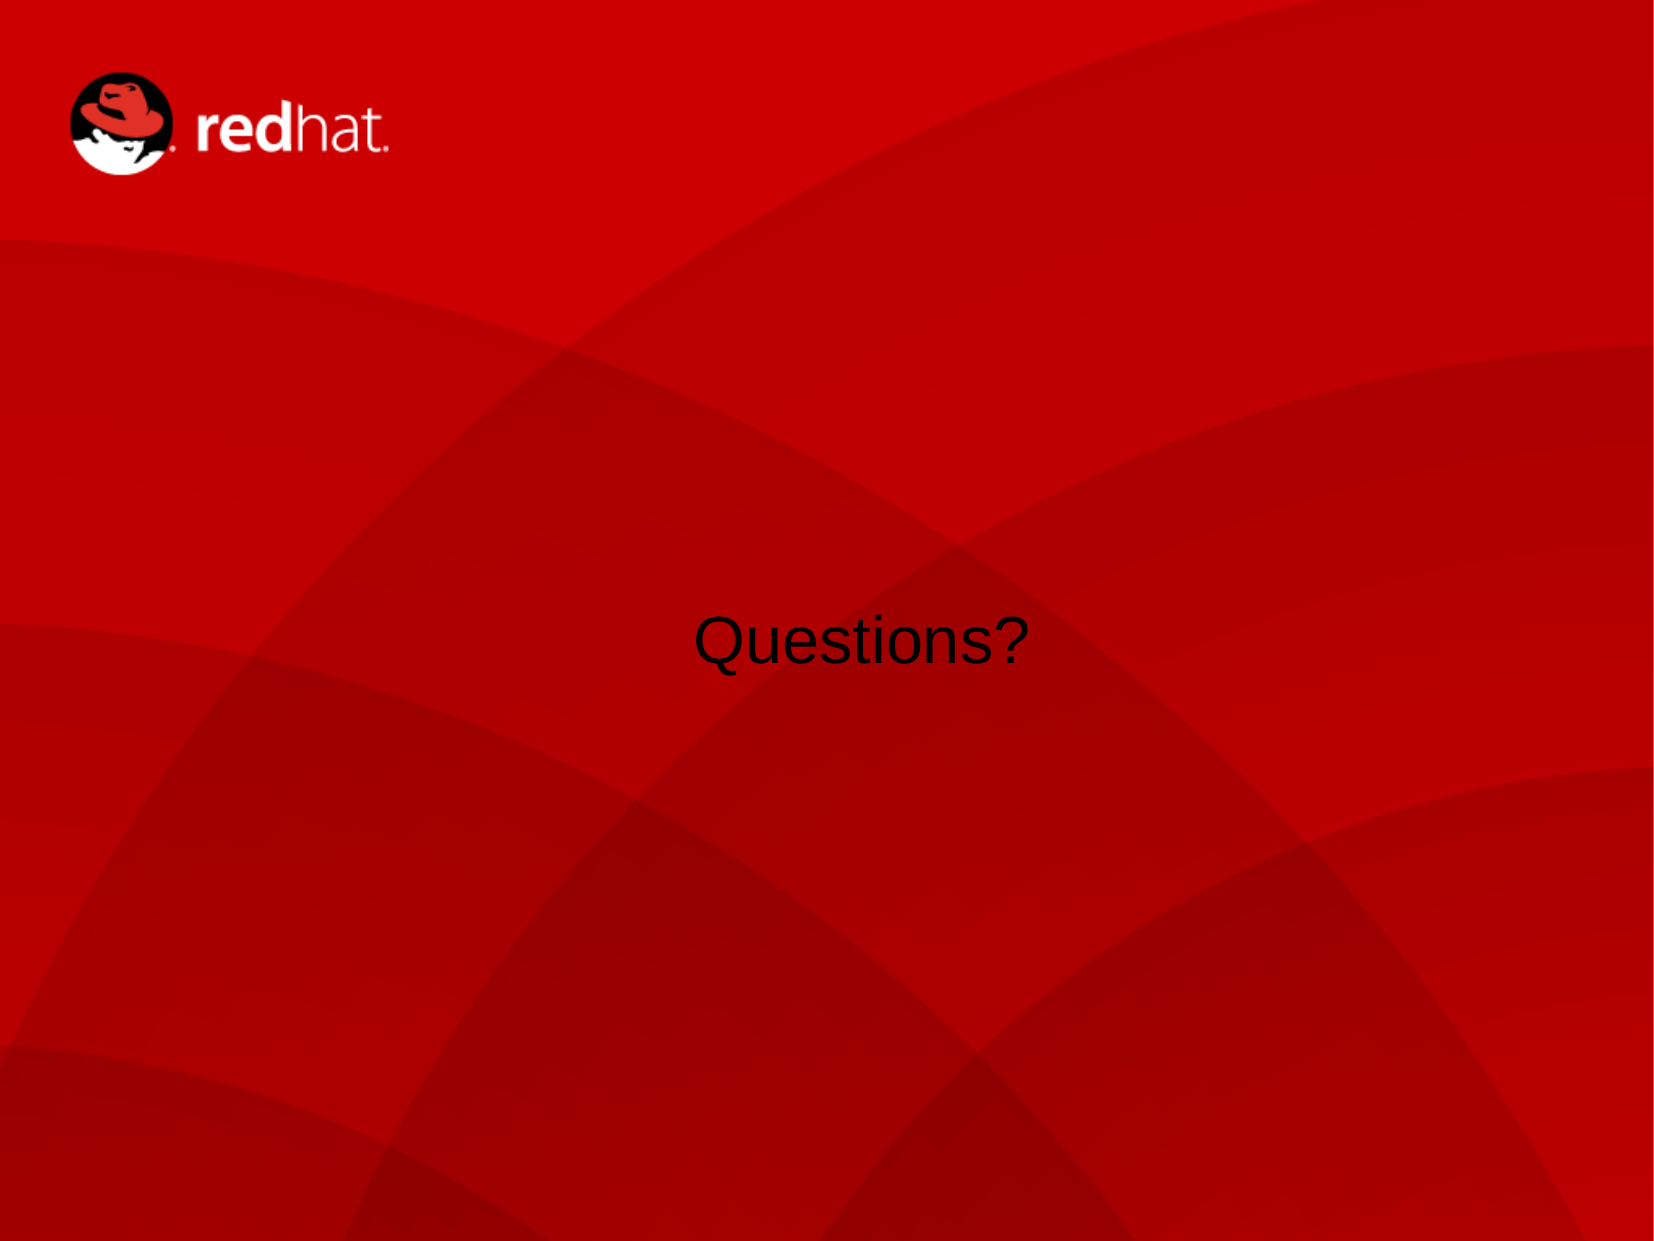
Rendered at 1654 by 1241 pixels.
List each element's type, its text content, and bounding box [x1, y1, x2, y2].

picture [0, 0, 1654, 1241]
list Questions? [82, 290, 1571, 1109]
